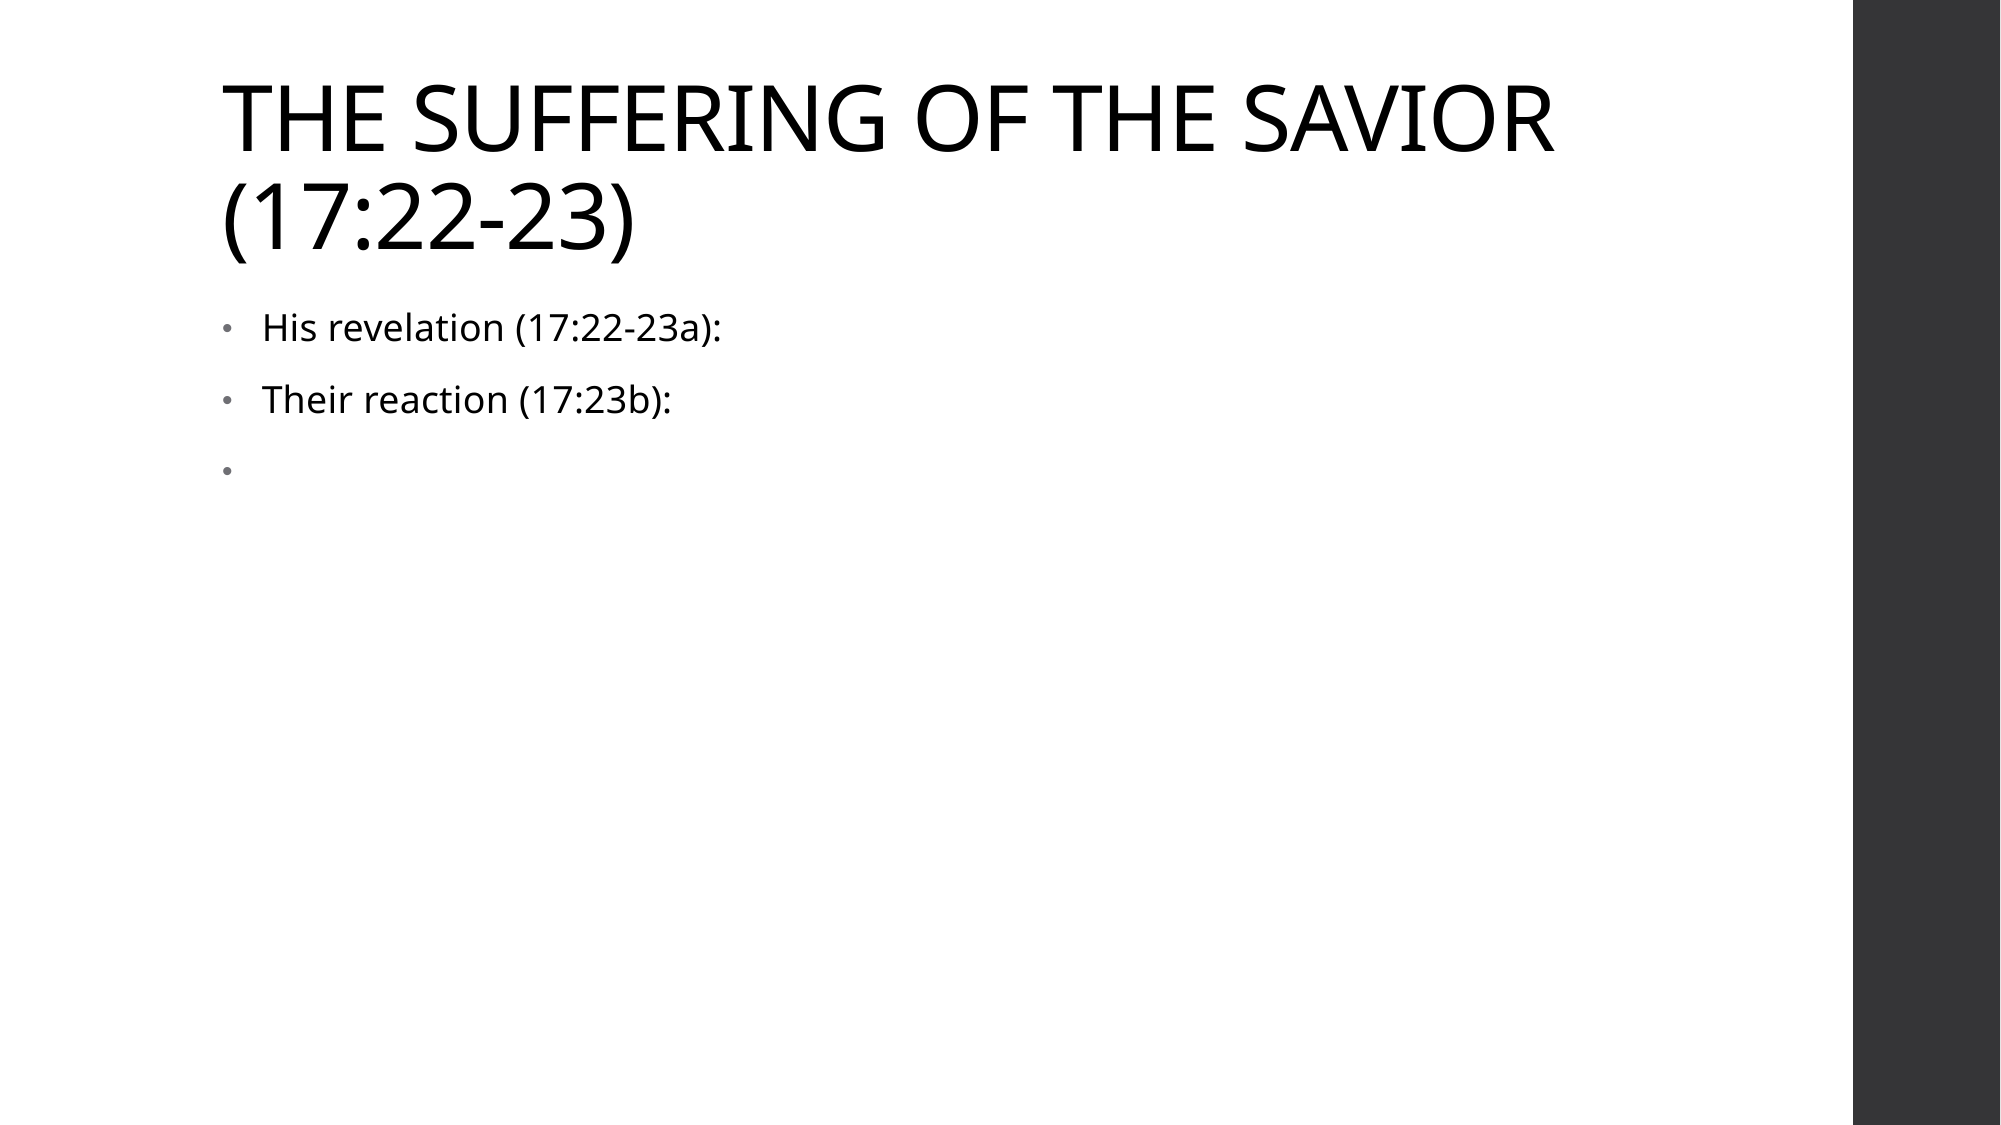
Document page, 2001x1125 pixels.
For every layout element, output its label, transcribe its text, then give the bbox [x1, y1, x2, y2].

title THE SUFFERING OF THE SAVIOR (17:22-23) [206, 60, 1797, 278]
list His revelation (17:22-23a): Their reaction (17:23b): [206, 299, 1617, 1014]
